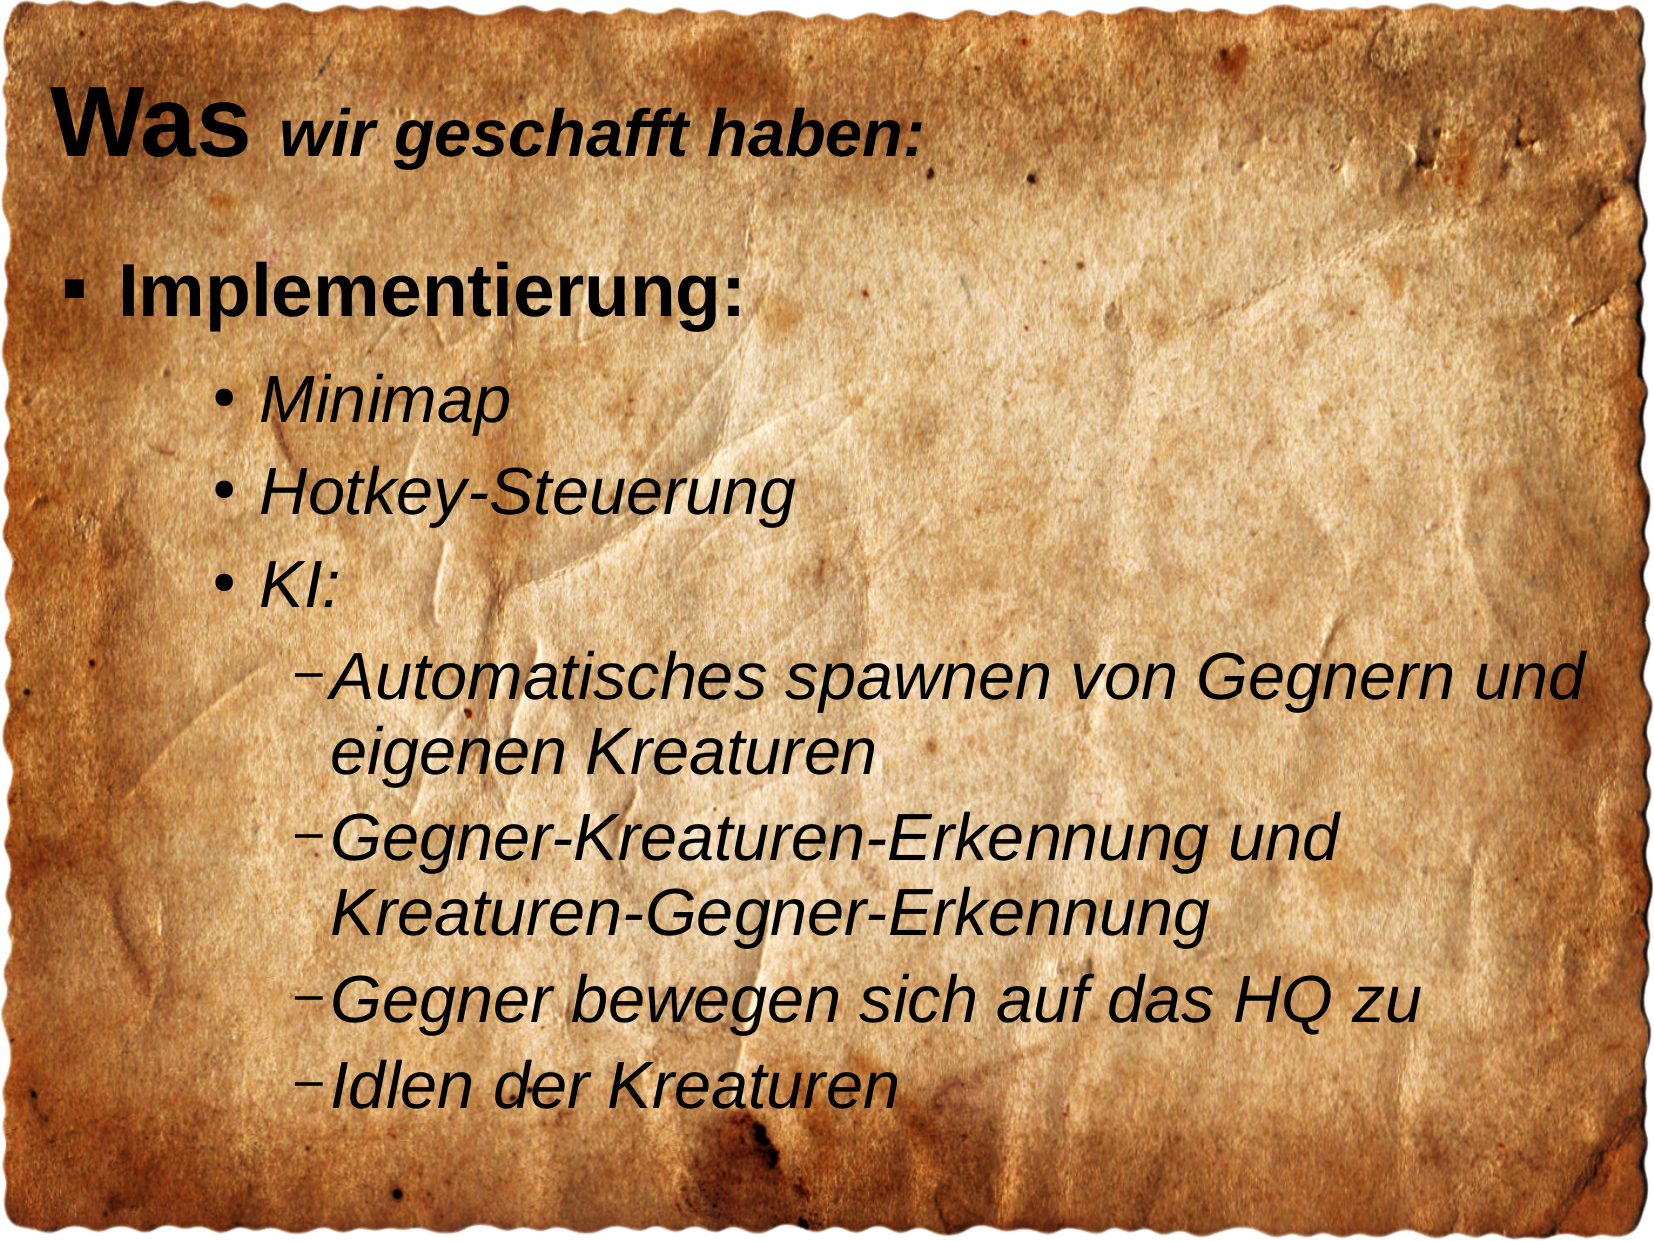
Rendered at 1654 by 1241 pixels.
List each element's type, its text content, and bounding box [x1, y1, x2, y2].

picture [0, 0, 1654, 1241]
list Implementierung: Minimap Hotkey-Steuerung KI: Automatisches spawnen von Gegnern und eigenen Kreaturen Gegner-Kreaturen-Erkennung und Kreaturen-Gegner-Erkennung Gegner bewegen sich auf das HQ zu Idlen der Kreaturen [47, 248, 1595, 1124]
text_box Was wir geschafft haben: [35, 58, 961, 201]
